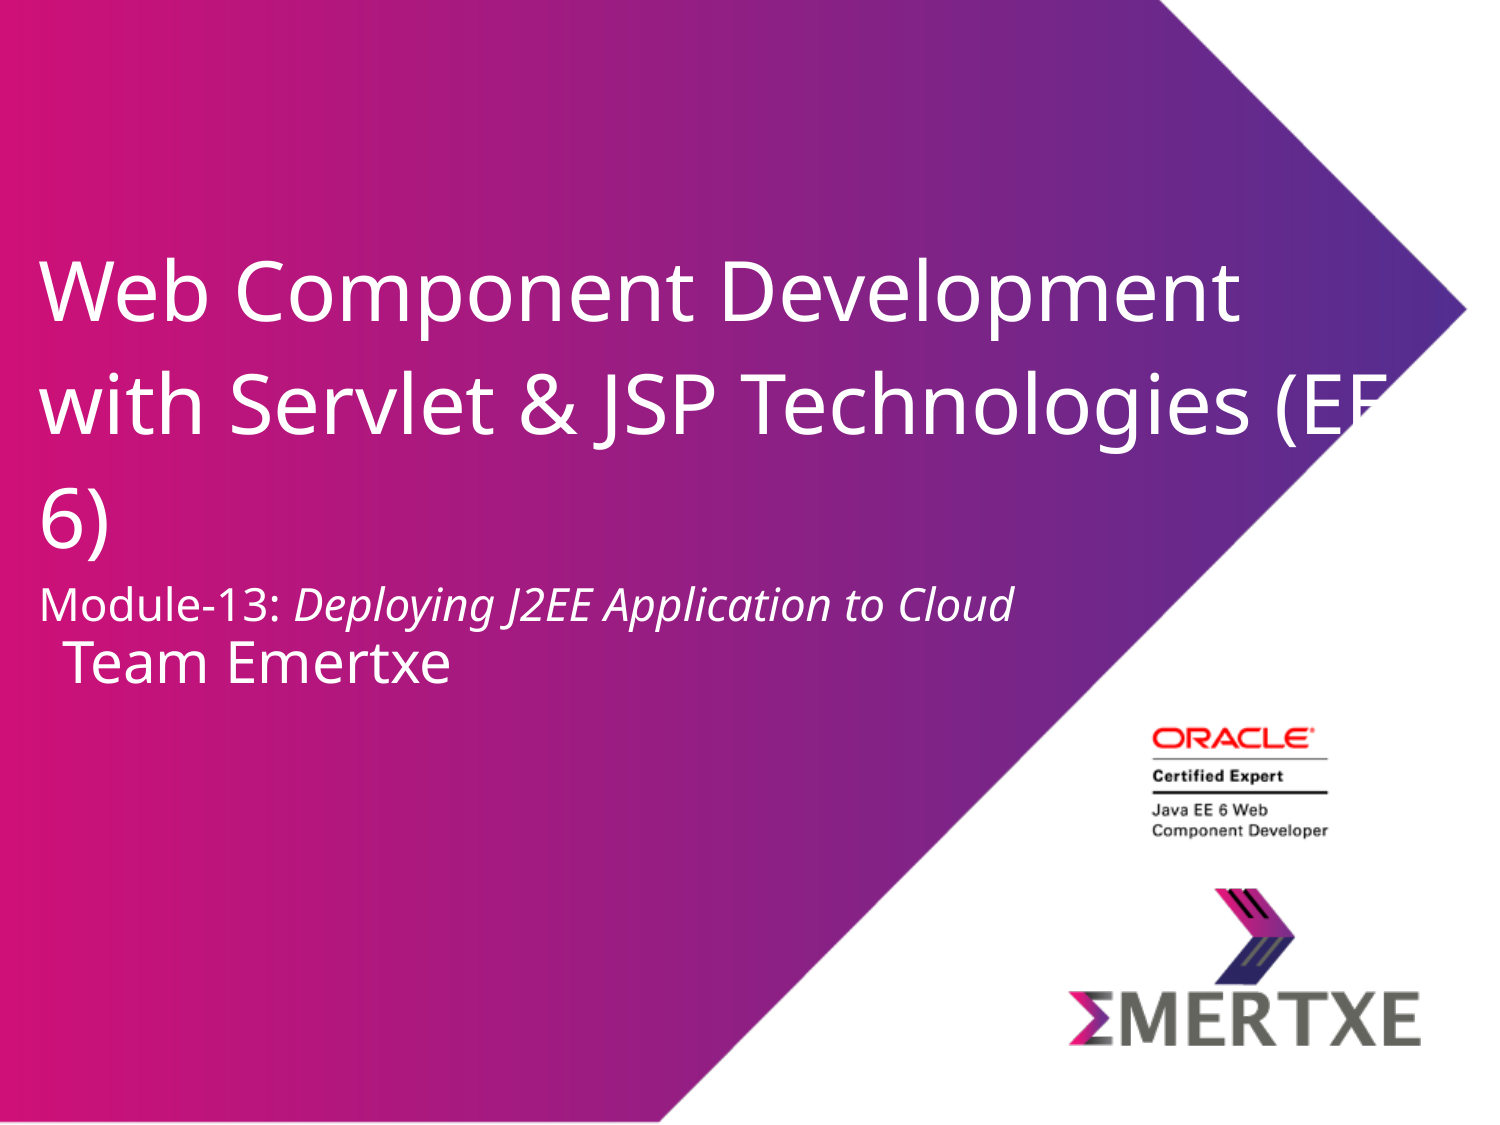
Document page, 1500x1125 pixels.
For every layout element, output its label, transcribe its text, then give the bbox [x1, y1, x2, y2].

picture [0, 0, 1500, 1125]
text_box Team Emertxe [47, 613, 638, 697]
text_box Web Component Development with Servlet & JSP Technologies (EE 6) Module-13: Deploying J2EE Application to Cloud [23, 224, 1418, 716]
